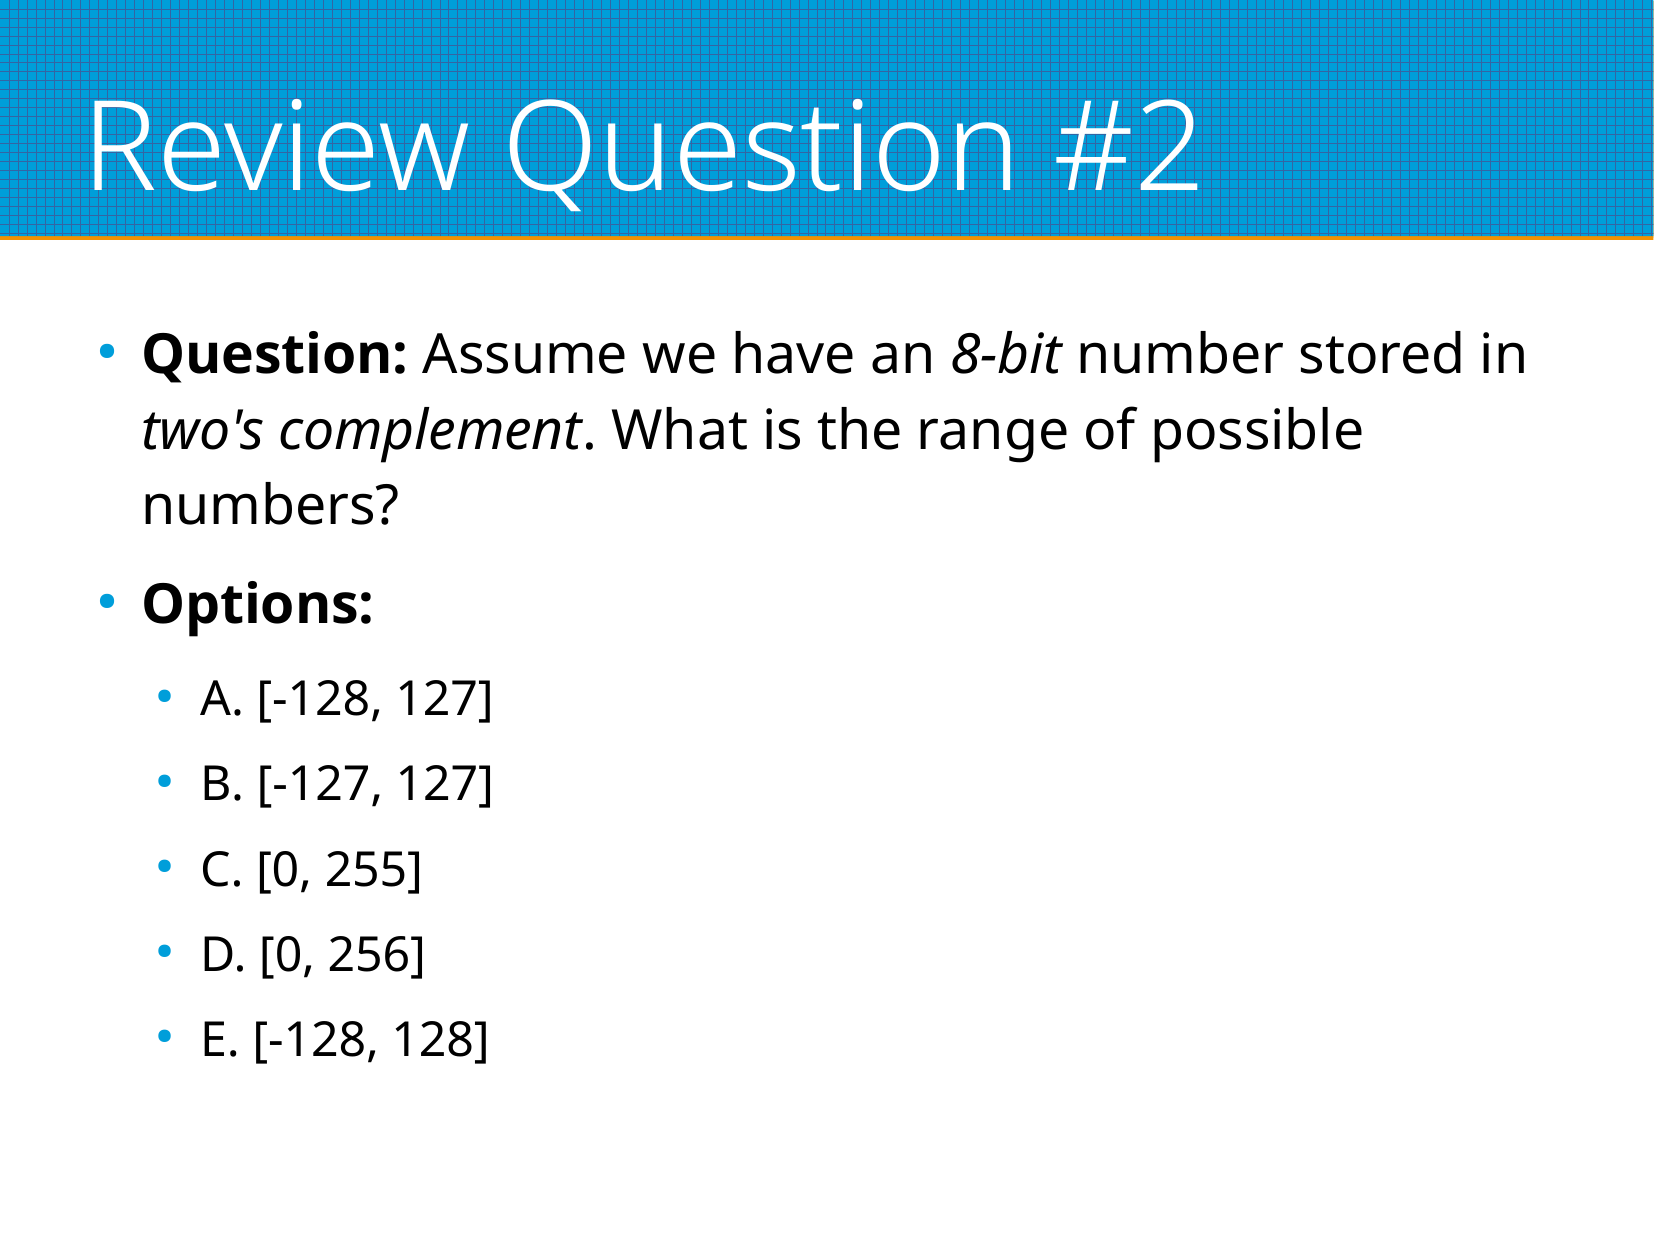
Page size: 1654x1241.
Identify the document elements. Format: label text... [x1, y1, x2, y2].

list Question: Assume we have an 8-bit number stored in two's complement. What is the range of possible numbers? Options: A. [-128, 127] B. [-127, 127] C. [0, 255] D. [0, 256] E. [-128, 128] [82, 314, 1563, 1081]
title Review Question #2 [82, 19, 1571, 227]
